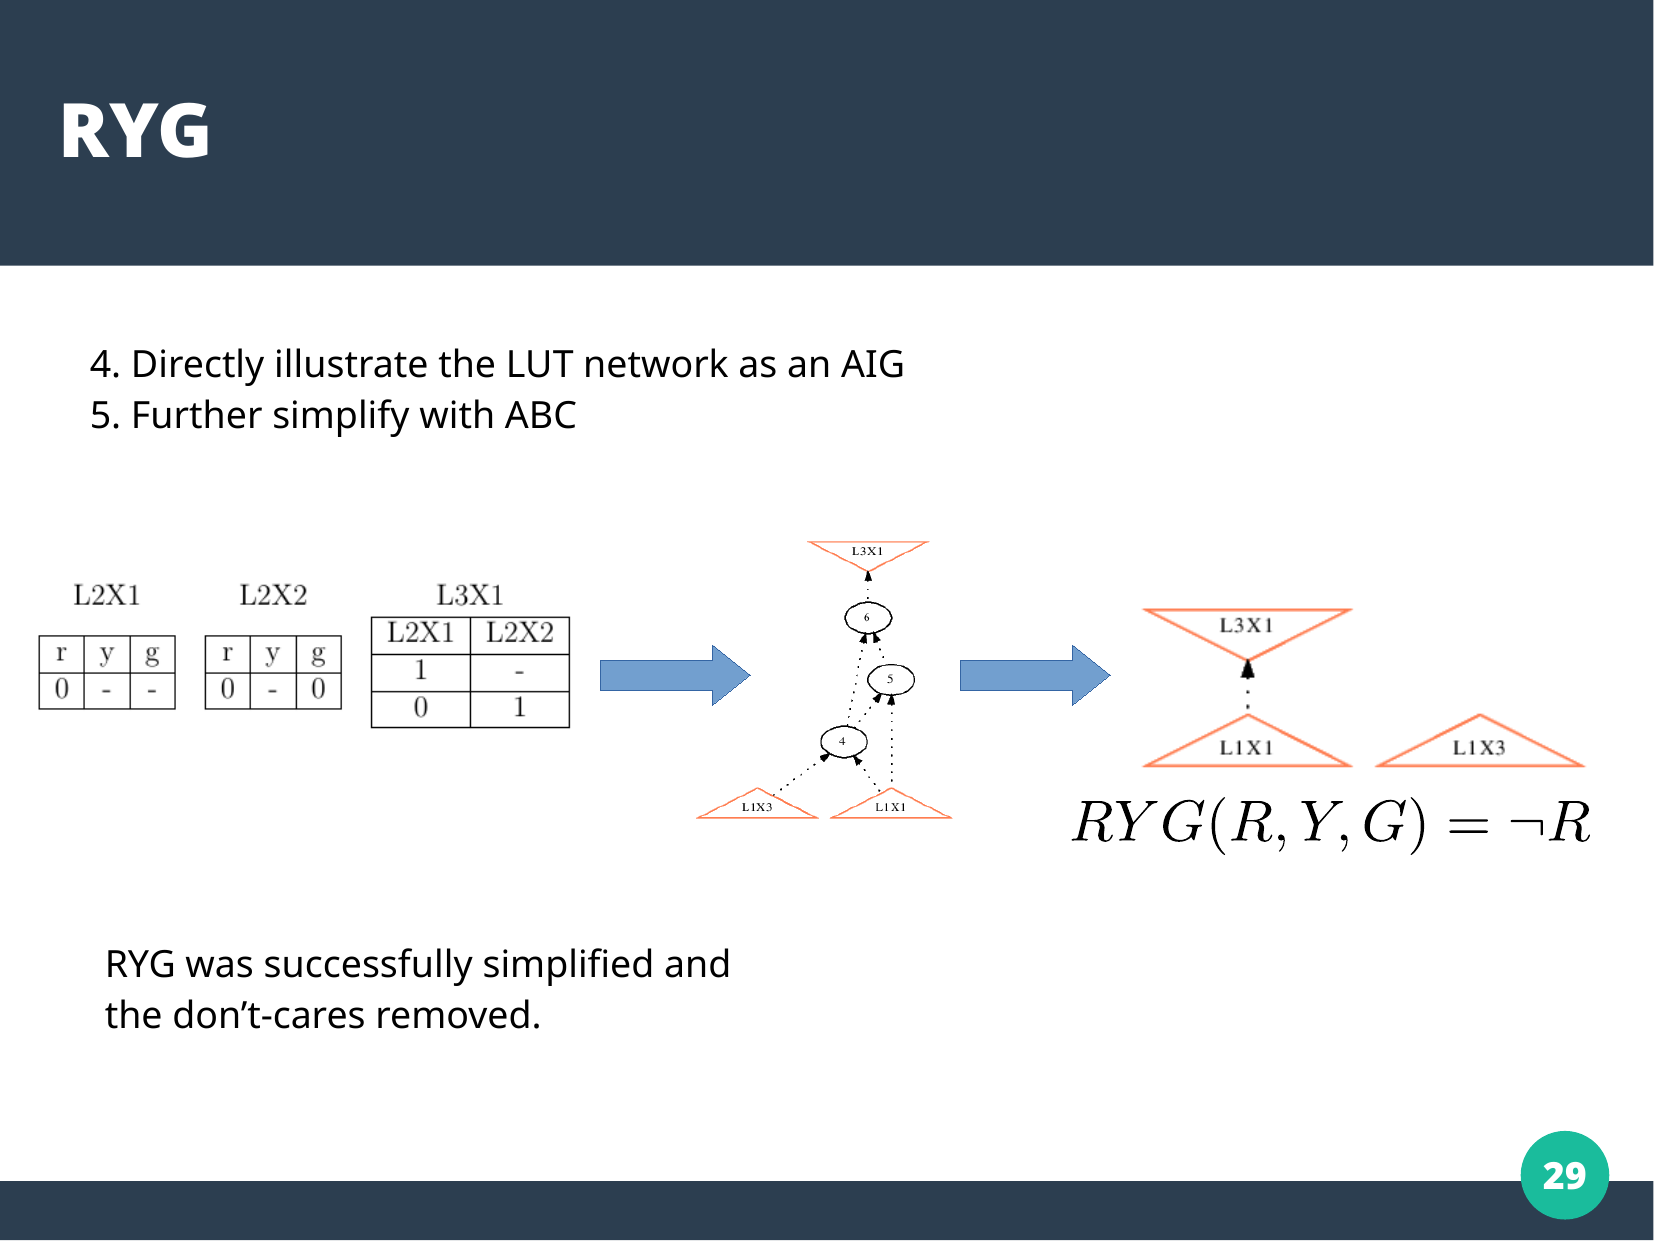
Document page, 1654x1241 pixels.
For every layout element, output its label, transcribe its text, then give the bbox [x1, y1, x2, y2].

picture [690, 524, 960, 826]
picture [15, 569, 586, 735]
title RYG [59, 49, 1595, 207]
picture [1068, 797, 1591, 856]
text_box 4. Directly illustrate the LUT network as an AIG 5. Further simplify with ABC [75, 330, 1621, 476]
picture [1095, 579, 1649, 781]
text_box RYG was successfully simplified and the don’t-cares removed. [90, 930, 811, 1032]
text_box [600, 645, 751, 706]
text_box [960, 645, 1111, 706]
